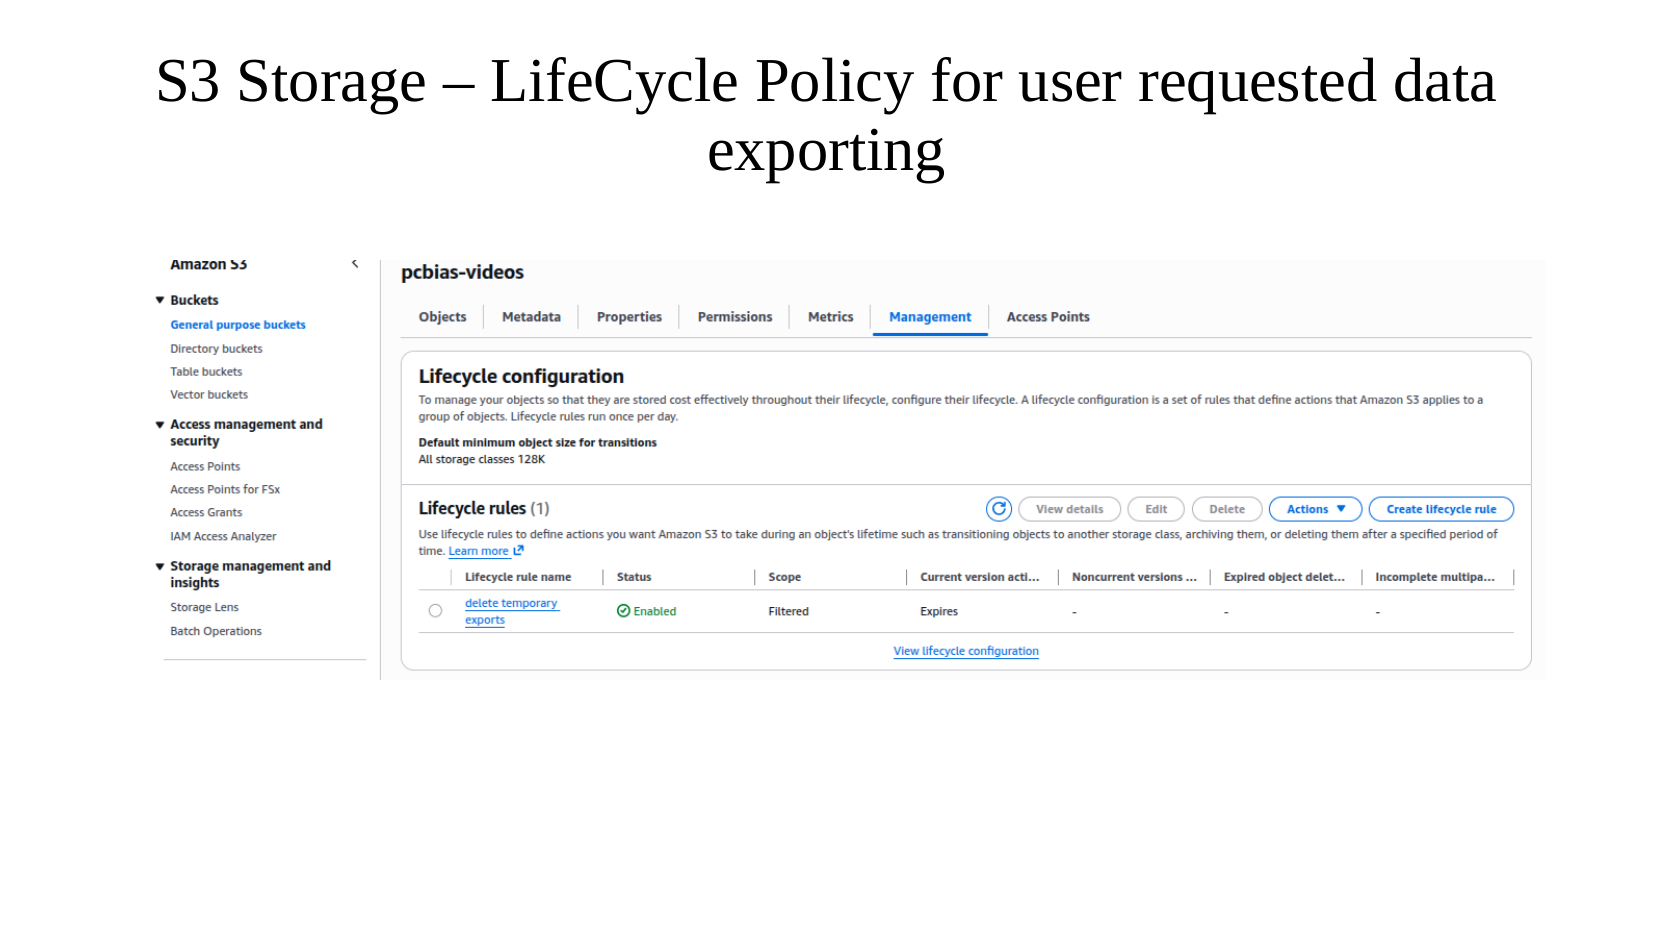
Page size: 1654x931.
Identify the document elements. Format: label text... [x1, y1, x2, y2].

picture [147, 260, 1546, 680]
title S3 Storage – LifeCycle Policy for user requested data exporting [82, 37, 1571, 193]
